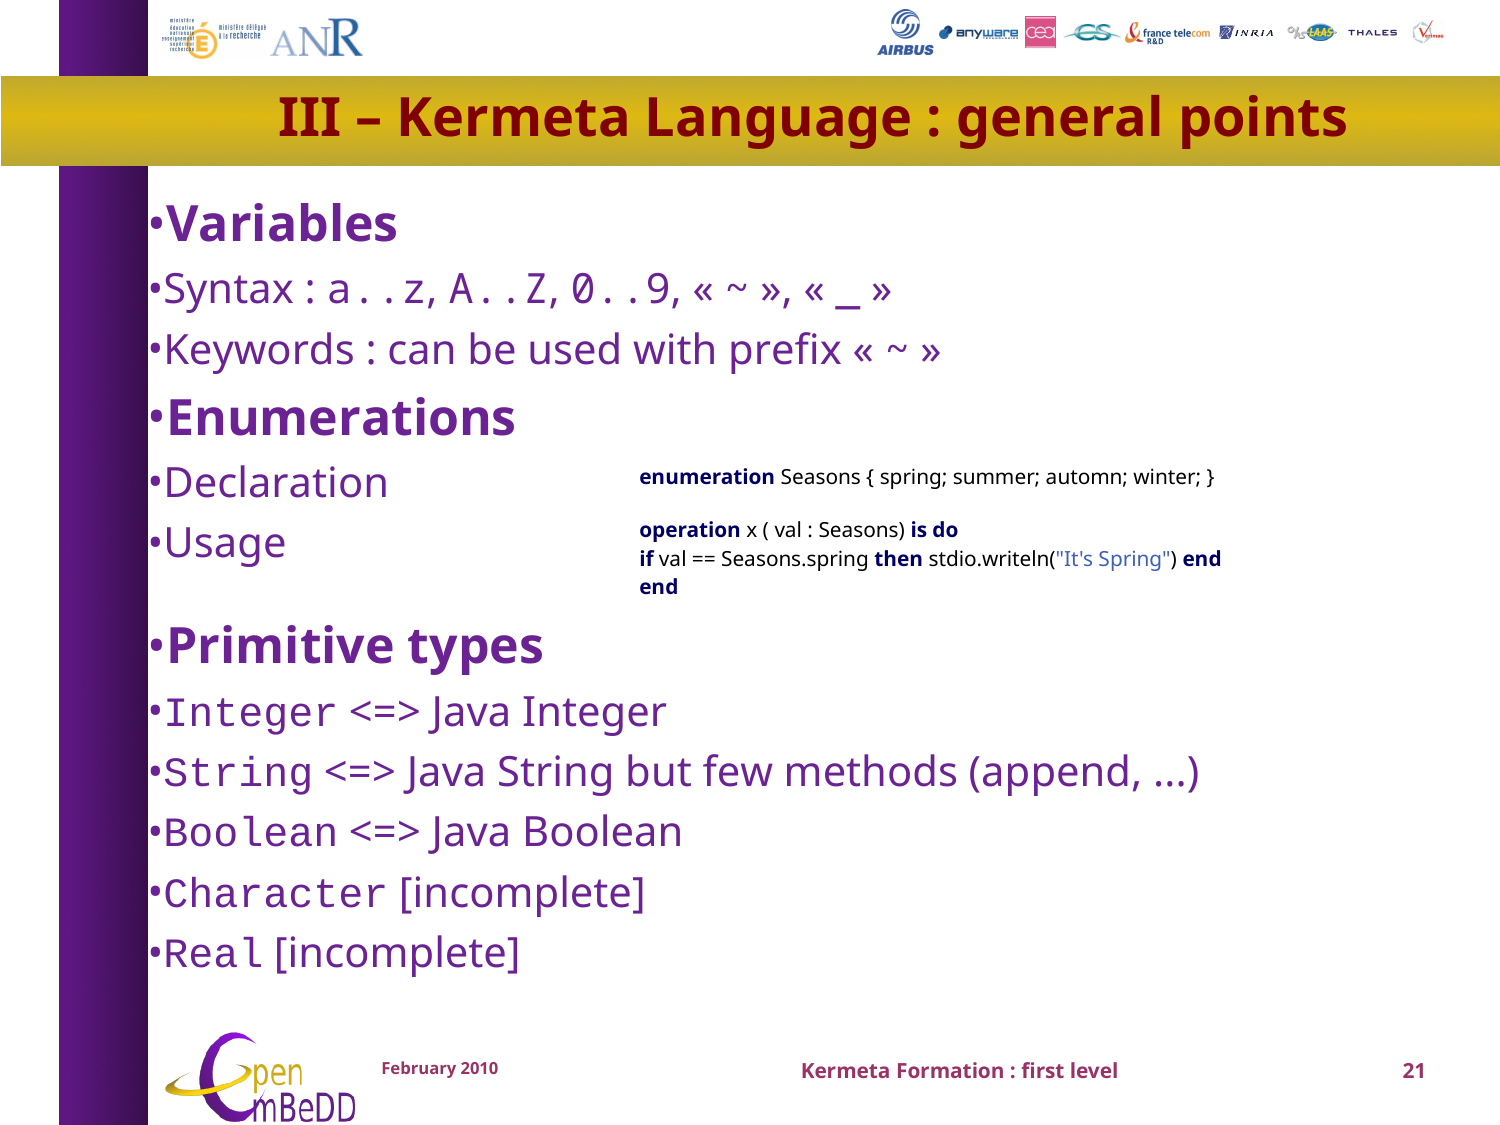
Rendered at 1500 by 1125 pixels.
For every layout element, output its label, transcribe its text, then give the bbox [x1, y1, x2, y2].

list Variables Syntax : a..z, A..Z, 0..9, « ~ », « _ » Keywords : can be used with prefix « ~ » Enumerations Declaration Usage Primitive types Integer <=> Java Integer String <=> Java String but few methods (append, ...) Boolean <=> Java Boolean Character [incomplete] Real [incomplete] [147, 191, 1488, 984]
text_box Kermeta Formation : first level [531, 1049, 1387, 1101]
text_box enumeration Seasons { spring; summer; automn; winter; } [624, 455, 1275, 495]
text_box [1387, 1049, 1482, 1101]
title III – Kermeta Language : general points [147, 82, 1481, 148]
text_box February 2010 [366, 1049, 531, 1101]
text_box operation x ( val : Seasons) is do if val == Seasons.spring then stdio.writeln("It's Spring") end end [624, 508, 1287, 597]
